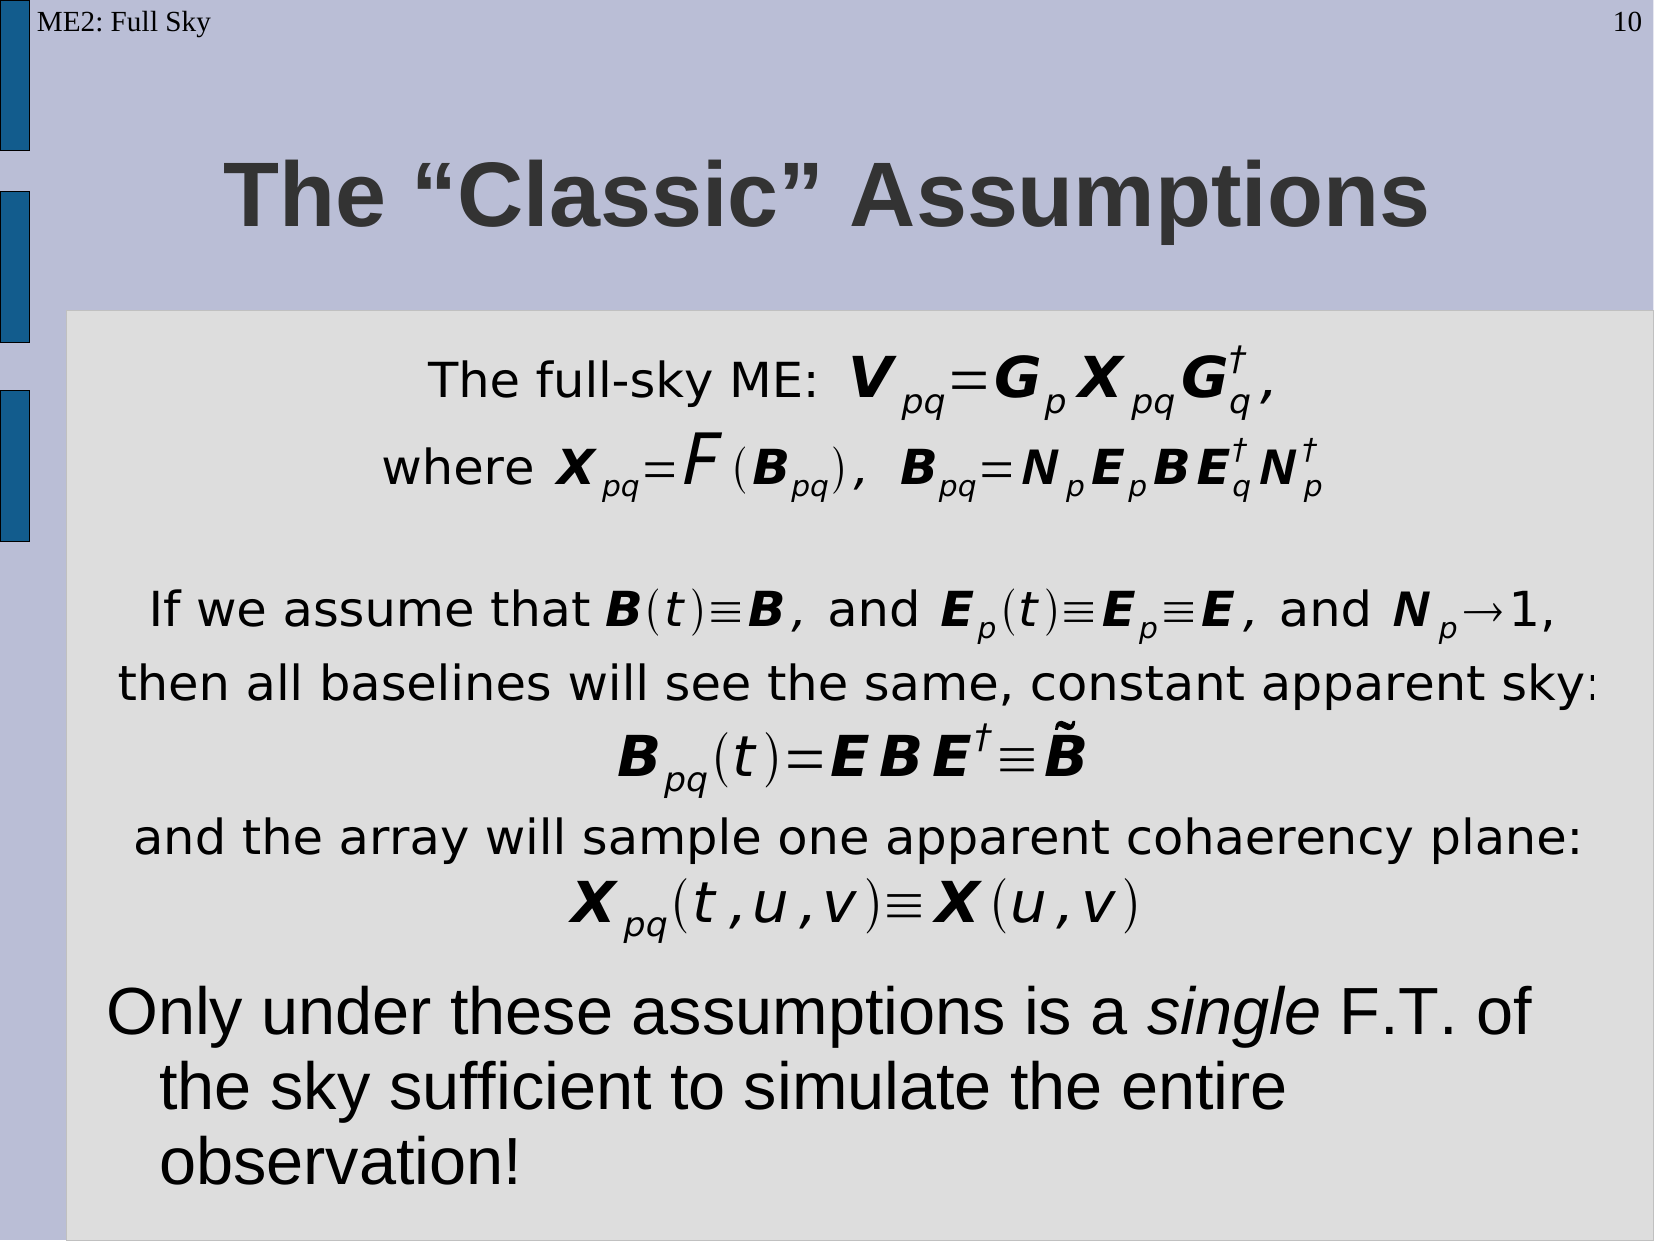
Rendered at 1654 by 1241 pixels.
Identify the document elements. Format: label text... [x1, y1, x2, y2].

chart [109, 338, 1594, 946]
title The “Classic” Assumptions [121, 91, 1534, 299]
list Only under these assumptions is a single F.T. of the sky sufficient to simulate the entire observation! [88, 974, 1625, 1208]
